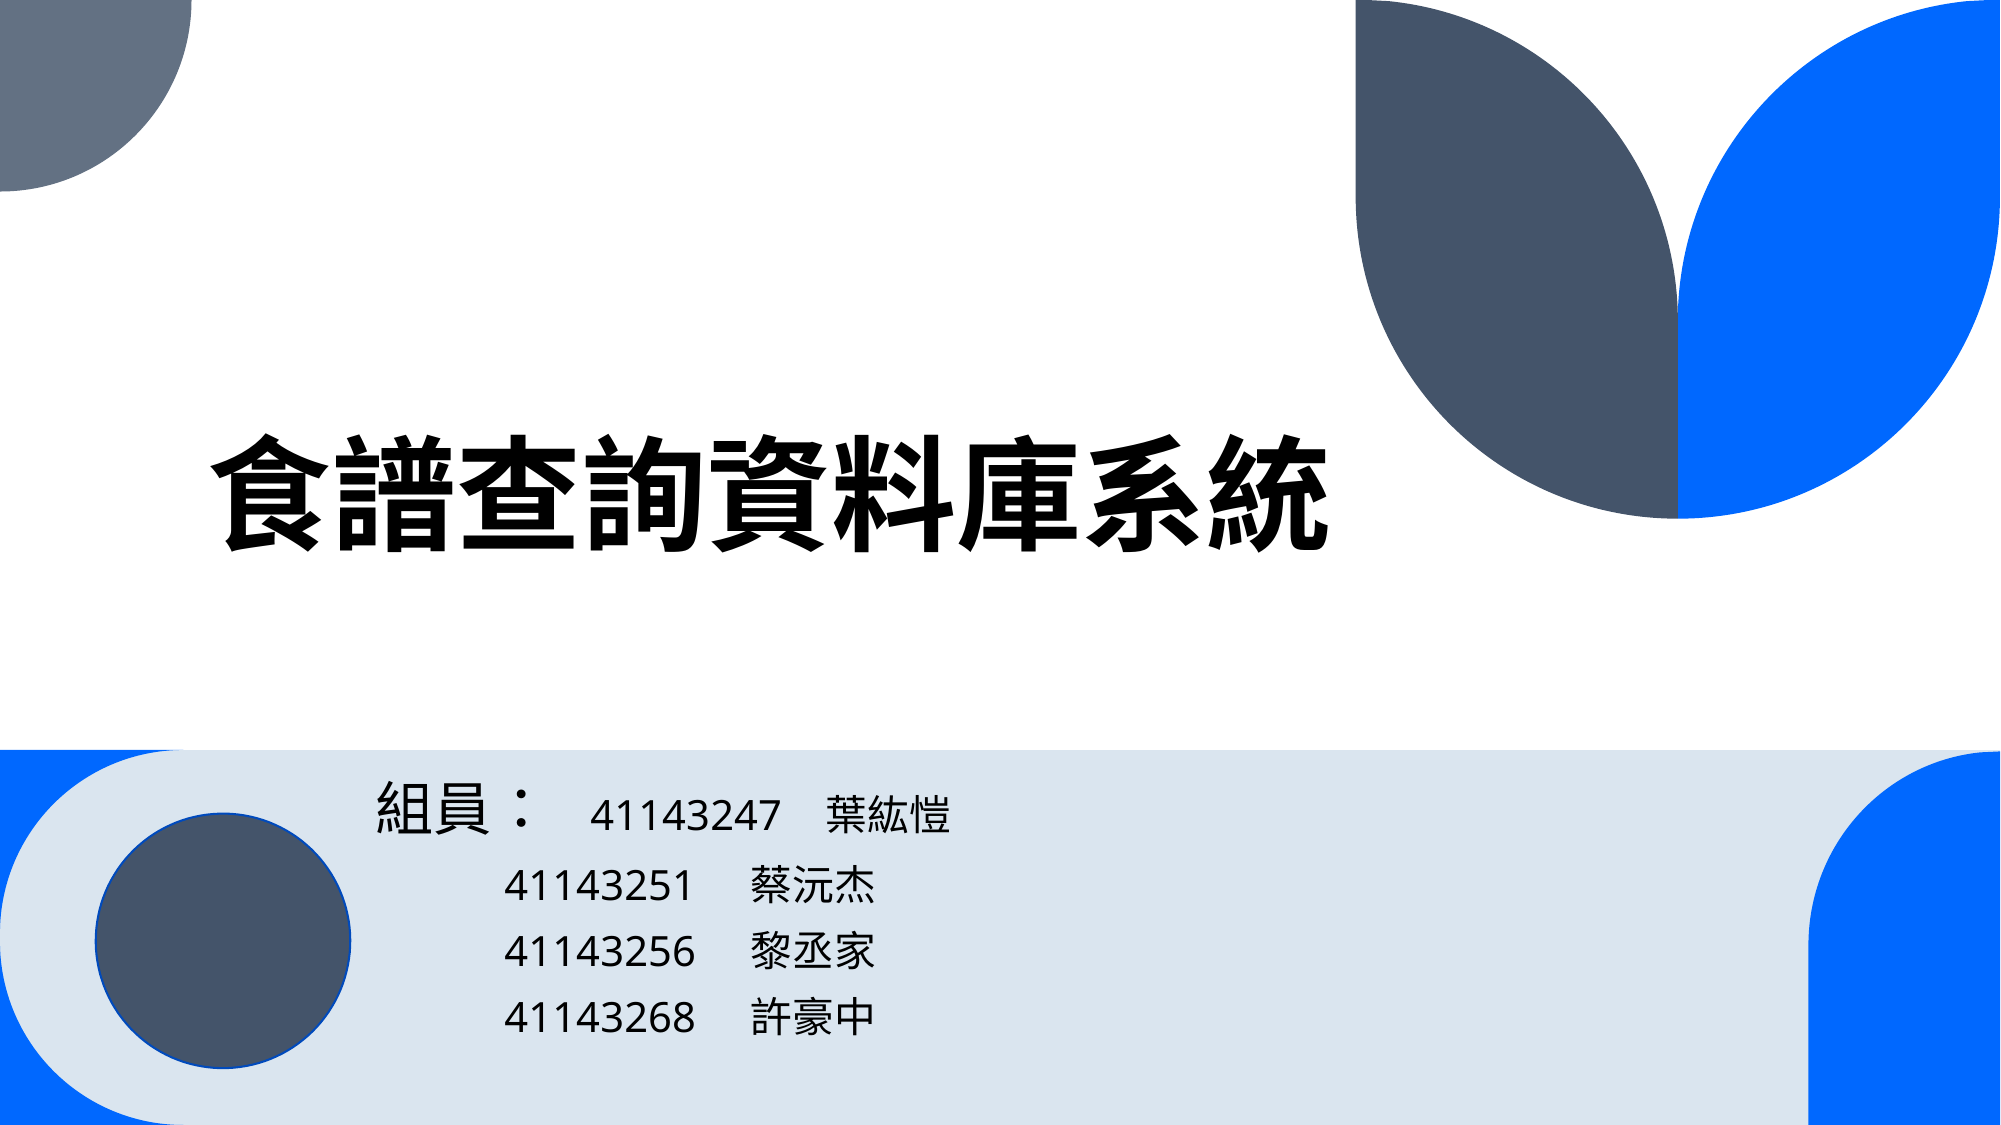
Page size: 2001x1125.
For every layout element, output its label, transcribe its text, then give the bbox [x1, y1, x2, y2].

title 食譜查詢資料庫系統 [191, 184, 1356, 576]
subtitle 組員： 41143247 葉紘愷 41143251 蔡沅杰 41143256 黎丞家 41143268 許豪中 [360, 773, 1920, 1125]
